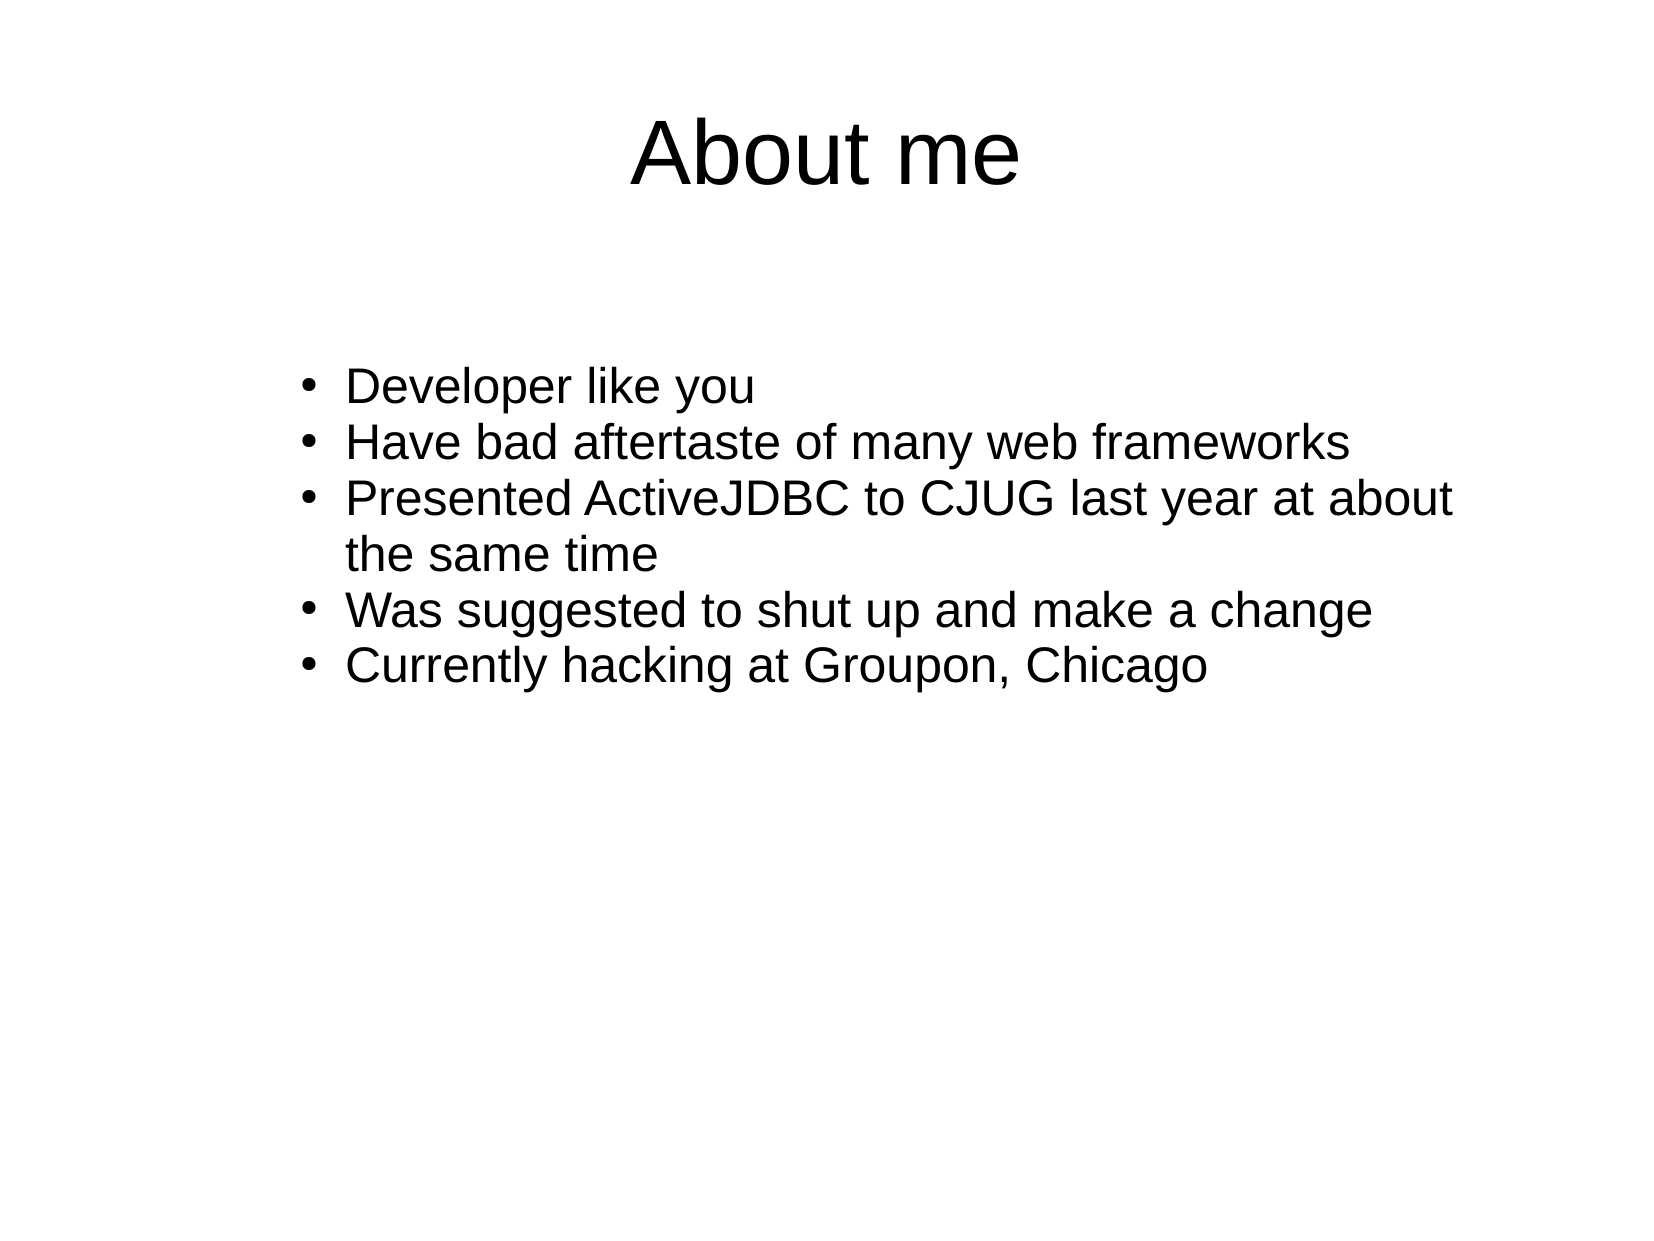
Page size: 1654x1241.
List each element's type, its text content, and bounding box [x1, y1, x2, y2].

title About me [82, 56, 1571, 250]
subtitle Developer like you Have bad aftertaste of many web frameworks Presented ActiveJDBC to CJUG last year at about the same time Was suggested to shut up and make a change Currently hacking at Groupon, Chicago [300, 96, 1505, 901]
